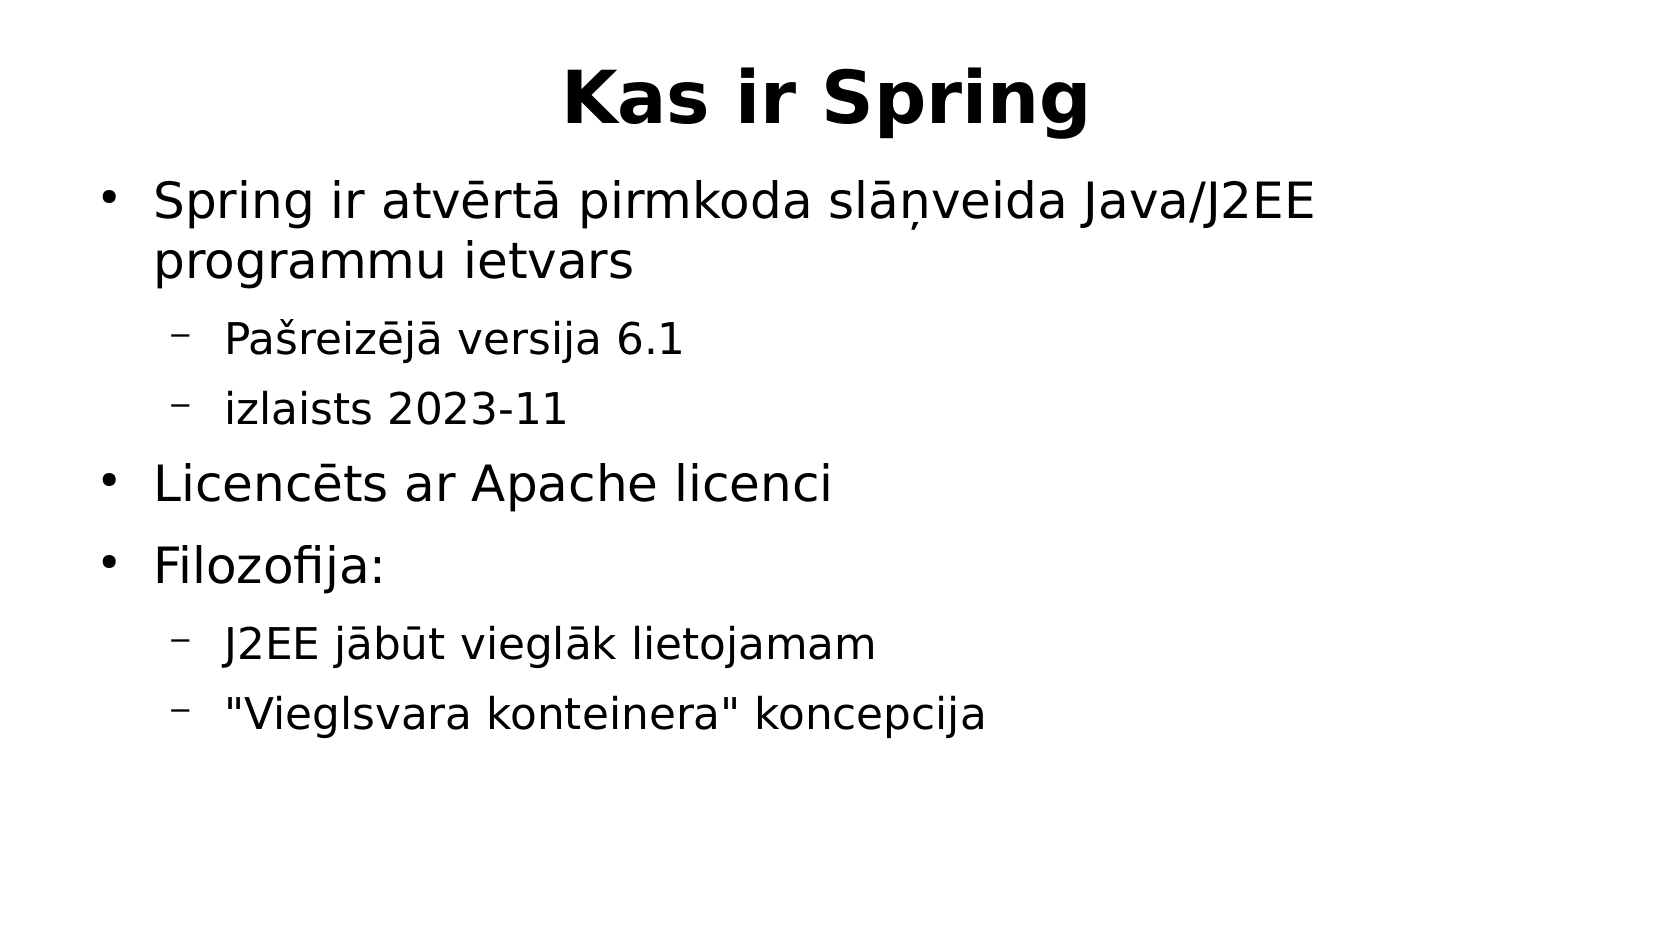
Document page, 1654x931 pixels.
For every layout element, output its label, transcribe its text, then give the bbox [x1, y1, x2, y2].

list Spring ir atvērtā pirmkoda slāņveida Java/J2EE programmu ietvars Pašreizējā versija 6.1 izlaists 2023-11 Licencēts ar Apache licenci Filozofija: J2EE jābūt vieglāk lietojamam "Vieglsvara konteinera" koncepcija [82, 168, 1607, 889]
title Kas ir Spring [82, 37, 1571, 147]
